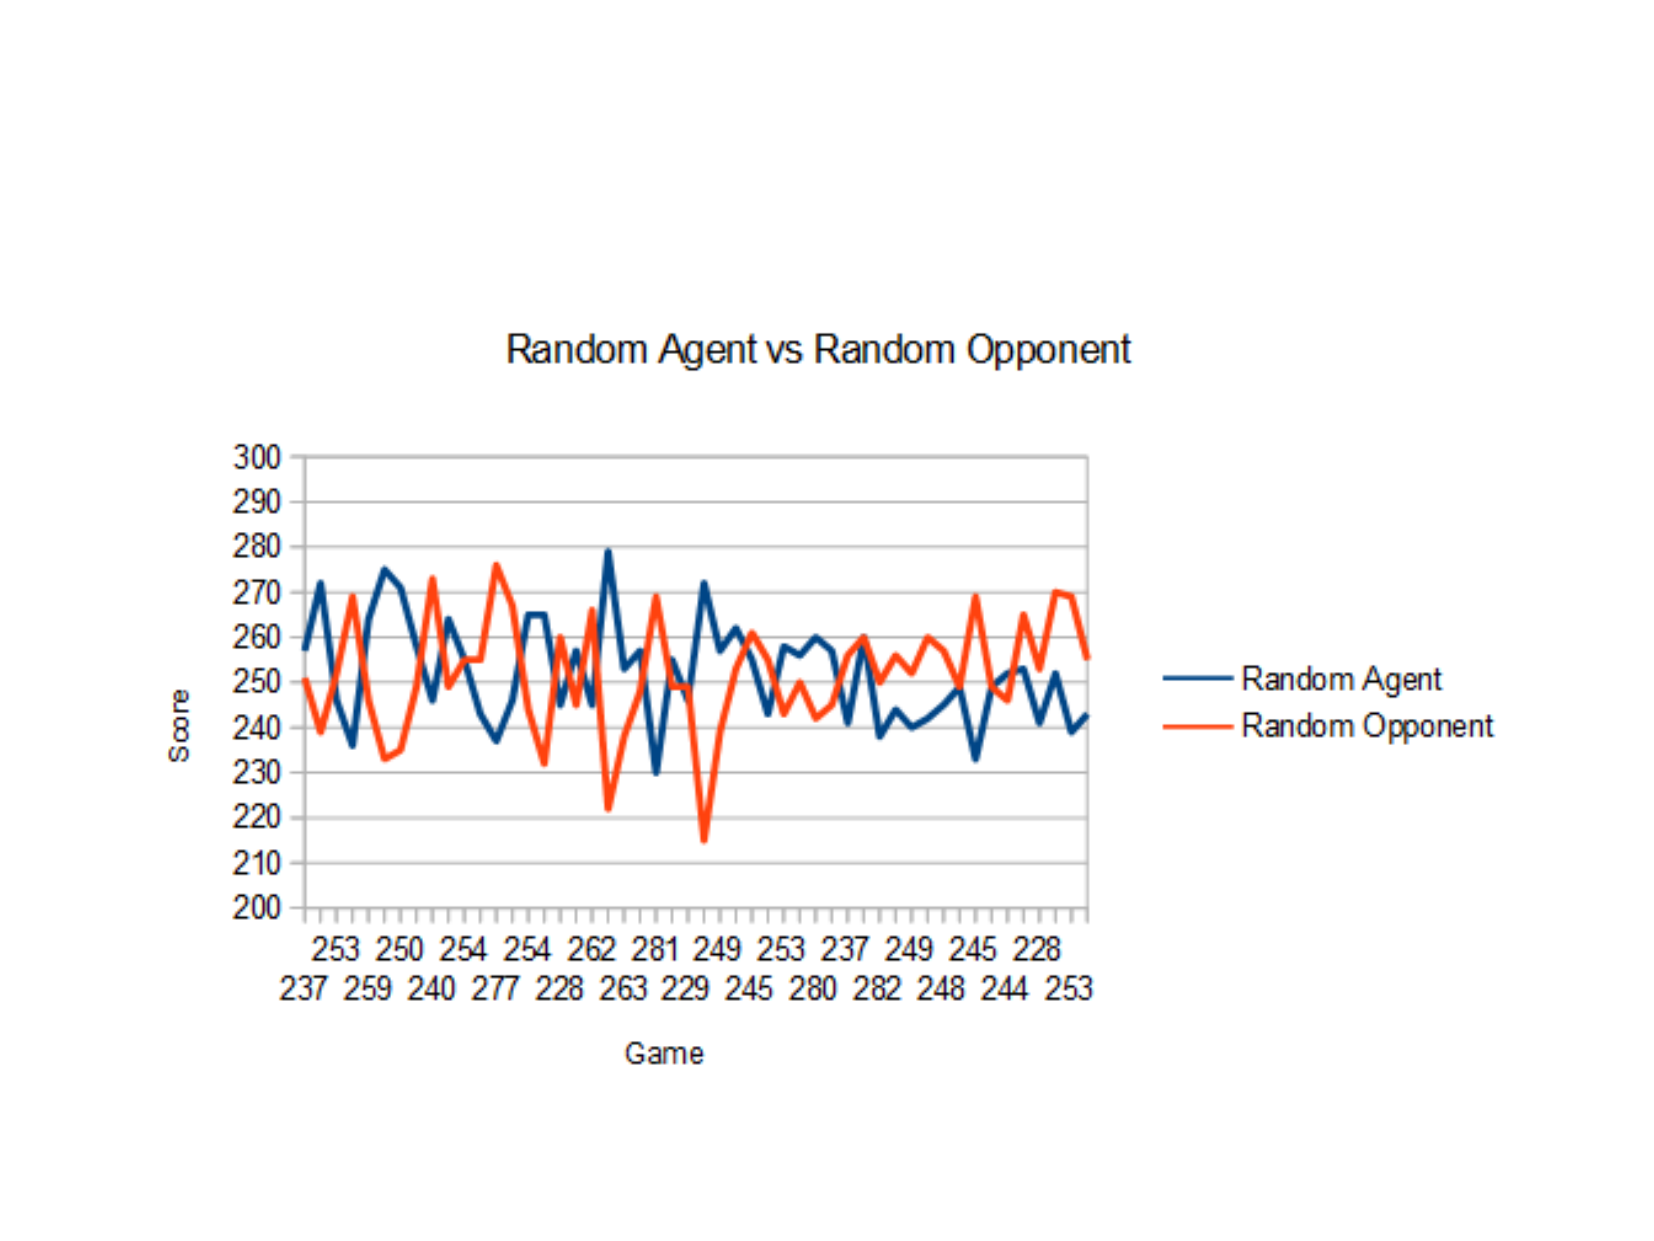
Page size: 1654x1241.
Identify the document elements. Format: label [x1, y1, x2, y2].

picture [140, 290, 1513, 1109]
